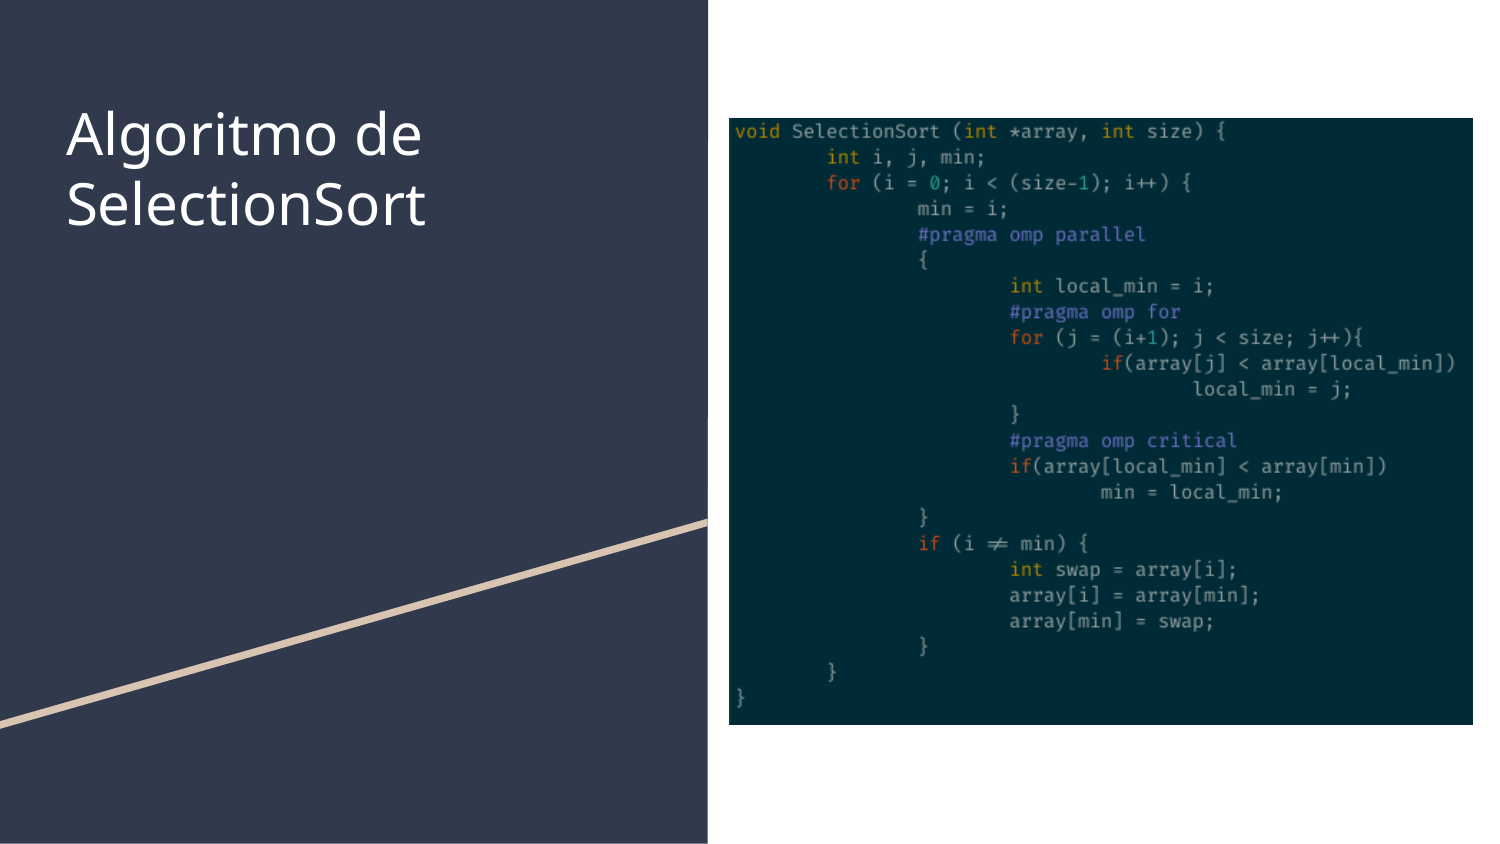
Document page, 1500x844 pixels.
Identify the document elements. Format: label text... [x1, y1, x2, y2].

picture [1093, 173, 1099, 192]
picture [1366, 359, 1374, 370]
picture [931, 535, 940, 550]
picture [1138, 282, 1145, 292]
picture [1023, 178, 1030, 190]
picture [839, 127, 847, 137]
picture [1171, 359, 1179, 369]
picture [1034, 308, 1043, 318]
picture [988, 180, 996, 189]
picture [1345, 334, 1351, 346]
picture [954, 538, 960, 553]
picture [921, 637, 927, 656]
picture [1069, 128, 1076, 142]
picture [1171, 591, 1179, 601]
picture [1068, 282, 1077, 293]
picture [1022, 127, 1030, 138]
picture [955, 153, 960, 163]
picture [1057, 565, 1065, 576]
picture [1137, 226, 1144, 241]
picture [1046, 127, 1054, 137]
picture [1183, 127, 1191, 138]
picture [1080, 565, 1088, 576]
picture [1092, 617, 1099, 627]
picture [988, 538, 1007, 550]
picture [828, 175, 836, 189]
picture [1162, 173, 1168, 190]
picture [1124, 282, 1135, 292]
picture [863, 123, 867, 137]
picture [1160, 436, 1168, 447]
picture [1069, 462, 1077, 472]
picture [1261, 385, 1272, 395]
picture [1286, 462, 1294, 472]
picture [1148, 282, 1156, 292]
picture [1183, 591, 1191, 603]
picture [1080, 230, 1088, 241]
picture [1034, 127, 1043, 137]
picture [1309, 462, 1317, 477]
picture [738, 688, 744, 707]
picture [1160, 123, 1165, 137]
picture [1070, 329, 1076, 346]
picture [966, 535, 973, 550]
picture [886, 174, 893, 189]
picture [1045, 309, 1053, 318]
picture [1034, 617, 1043, 627]
picture [1080, 436, 1087, 447]
picture [1228, 591, 1236, 601]
picture [1011, 277, 1019, 292]
picture [943, 230, 951, 241]
picture [1114, 226, 1121, 241]
picture [1275, 359, 1283, 369]
picture [1103, 226, 1109, 241]
picture [1045, 591, 1053, 601]
picture [1101, 488, 1112, 498]
picture [1080, 282, 1087, 292]
picture [1011, 230, 1043, 245]
picture [931, 175, 940, 190]
picture [1068, 230, 1076, 241]
picture [1137, 591, 1145, 602]
picture [1045, 436, 1053, 447]
picture [1104, 456, 1109, 475]
picture [1022, 565, 1030, 576]
picture [885, 127, 893, 137]
picture [1286, 385, 1294, 395]
picture [931, 230, 940, 245]
picture [1172, 308, 1180, 318]
picture [1240, 462, 1248, 472]
picture [1240, 381, 1247, 396]
picture [1195, 432, 1202, 447]
picture [1011, 329, 1020, 344]
picture [1160, 618, 1168, 628]
picture [1217, 333, 1225, 343]
picture [1115, 488, 1121, 498]
picture [1196, 353, 1200, 372]
picture [1091, 281, 1099, 292]
picture [1045, 462, 1053, 473]
picture [1114, 329, 1120, 346]
picture [1114, 593, 1122, 598]
picture [1092, 463, 1099, 477]
picture [1149, 330, 1156, 344]
picture [1160, 565, 1169, 576]
picture [1423, 359, 1431, 369]
picture [1137, 359, 1145, 370]
picture [1021, 539, 1032, 550]
picture [1057, 332, 1063, 346]
picture [1228, 385, 1236, 396]
picture [1149, 304, 1157, 318]
picture [931, 125, 938, 137]
picture [1206, 385, 1214, 396]
picture [1183, 616, 1191, 628]
picture [1011, 458, 1016, 473]
picture [1183, 173, 1190, 192]
picture [1125, 488, 1133, 498]
picture [1194, 381, 1201, 396]
picture [1263, 333, 1271, 344]
picture [1343, 359, 1362, 369]
picture [1344, 462, 1348, 472]
picture [817, 123, 823, 138]
picture [1057, 436, 1077, 451]
picture [1183, 359, 1191, 371]
picture [1183, 435, 1190, 447]
picture [1114, 355, 1122, 369]
picture [828, 127, 836, 138]
picture [1022, 333, 1031, 344]
picture [1332, 355, 1336, 369]
picture [1057, 127, 1065, 138]
picture [1034, 436, 1043, 447]
picture [1217, 436, 1225, 447]
picture [1218, 591, 1222, 601]
picture [1103, 436, 1134, 451]
picture [1080, 307, 1087, 318]
picture [1297, 462, 1305, 473]
picture [1239, 488, 1249, 498]
picture [1170, 617, 1181, 627]
picture [908, 181, 916, 186]
picture [918, 204, 929, 215]
picture [839, 178, 848, 190]
picture [1137, 334, 1145, 343]
picture [1023, 458, 1031, 472]
picture [1194, 617, 1203, 631]
picture [1436, 353, 1441, 372]
picture [1412, 359, 1417, 369]
picture [1034, 563, 1042, 577]
picture [1022, 436, 1031, 451]
picture [1322, 456, 1326, 475]
picture [1103, 617, 1110, 627]
picture [839, 153, 847, 163]
picture [1126, 174, 1133, 189]
picture [1057, 307, 1077, 322]
picture [1035, 174, 1042, 189]
picture [909, 153, 915, 168]
picture [919, 227, 928, 240]
picture [1206, 561, 1213, 576]
picture [1160, 591, 1169, 601]
picture [1218, 121, 1224, 140]
picture [1137, 565, 1145, 576]
picture [1194, 488, 1202, 498]
picture [1034, 591, 1043, 601]
picture [1070, 585, 1075, 604]
picture [1195, 458, 1199, 472]
picture [1137, 462, 1145, 472]
picture [1322, 353, 1326, 372]
picture [1080, 534, 1087, 553]
picture [1242, 585, 1246, 604]
picture [874, 127, 882, 138]
picture [874, 177, 880, 192]
picture [1114, 127, 1122, 137]
picture [942, 204, 950, 215]
picture [1116, 611, 1120, 630]
picture [1126, 329, 1133, 344]
picture [1149, 565, 1157, 576]
picture [1219, 456, 1223, 475]
picture [794, 124, 802, 137]
picture [1194, 329, 1201, 348]
picture [1333, 385, 1339, 399]
picture [748, 127, 757, 138]
picture [1057, 462, 1066, 472]
picture [1172, 484, 1177, 499]
picture [1011, 616, 1019, 627]
picture [931, 200, 939, 215]
picture [1263, 488, 1271, 498]
picture [1057, 180, 1065, 189]
picture [921, 508, 927, 527]
picture [1309, 359, 1317, 374]
picture [1137, 179, 1156, 187]
picture [1263, 359, 1271, 370]
picture [1103, 354, 1108, 369]
picture [1355, 327, 1361, 346]
picture [1148, 462, 1156, 473]
picture [1367, 456, 1372, 475]
picture [1126, 354, 1132, 372]
picture [908, 127, 917, 137]
picture [1114, 458, 1120, 473]
picture [1125, 462, 1134, 472]
picture [1148, 436, 1156, 447]
picture [1057, 278, 1064, 293]
picture [851, 151, 859, 165]
picture [1330, 462, 1341, 472]
picture [1045, 618, 1053, 627]
picture [1125, 230, 1133, 241]
picture [966, 174, 973, 189]
picture [1103, 307, 1134, 322]
picture [1067, 565, 1078, 576]
picture [1162, 328, 1168, 346]
picture [1274, 333, 1282, 344]
picture [851, 179, 860, 189]
picture [920, 250, 926, 269]
picture [1263, 462, 1271, 473]
picture [1228, 432, 1236, 447]
picture [1181, 462, 1192, 472]
picture [1011, 434, 1020, 447]
picture [1045, 539, 1053, 550]
picture [1206, 462, 1213, 472]
picture [1297, 359, 1305, 369]
picture [1149, 359, 1157, 369]
picture [1204, 591, 1215, 601]
picture [1149, 591, 1157, 601]
picture [989, 200, 996, 215]
picture [1160, 359, 1169, 369]
picture [920, 127, 928, 137]
picture [1093, 585, 1098, 604]
picture [1195, 282, 1202, 292]
picture [1171, 284, 1179, 289]
picture [1240, 339, 1248, 344]
picture [954, 122, 960, 140]
picture [1219, 353, 1223, 372]
picture [1091, 565, 1100, 580]
picture [1275, 462, 1283, 472]
picture [1080, 462, 1088, 473]
picture [828, 153, 835, 163]
picture [1399, 359, 1409, 369]
picture [1034, 333, 1043, 344]
picture [1171, 565, 1179, 576]
picture [1081, 591, 1085, 601]
picture [1196, 122, 1202, 140]
picture [829, 662, 835, 681]
picture [1011, 174, 1017, 192]
picture [1172, 432, 1179, 447]
picture [1379, 457, 1385, 475]
picture [954, 230, 962, 241]
picture [1183, 488, 1191, 499]
picture [920, 535, 927, 550]
picture [1011, 127, 1020, 136]
picture [1206, 488, 1213, 499]
picture [1034, 457, 1040, 475]
picture [1057, 230, 1066, 245]
picture [1378, 355, 1383, 370]
picture [851, 125, 858, 138]
picture [1196, 585, 1200, 604]
picture [1148, 127, 1156, 137]
picture [1253, 488, 1258, 498]
picture [736, 127, 745, 138]
picture [1078, 617, 1089, 627]
title Algoritmo de SelectionSort [51, 82, 660, 494]
picture [1172, 127, 1179, 137]
picture [805, 127, 813, 138]
picture [1057, 617, 1065, 631]
picture [897, 124, 905, 137]
picture [771, 123, 779, 138]
picture [1206, 436, 1213, 447]
picture [1137, 619, 1145, 624]
picture [1275, 385, 1282, 395]
picture [1022, 308, 1031, 322]
picture [1217, 484, 1223, 499]
picture [1011, 591, 1019, 601]
picture [1070, 611, 1075, 630]
picture [965, 122, 973, 138]
picture [1022, 281, 1030, 292]
picture [1011, 561, 1019, 576]
picture [1219, 559, 1223, 578]
picture [1045, 184, 1053, 189]
picture [965, 153, 973, 163]
picture [1057, 591, 1065, 603]
picture [1240, 333, 1247, 339]
picture [988, 125, 996, 139]
picture [1034, 280, 1042, 293]
picture [1010, 305, 1019, 318]
picture [1103, 278, 1110, 293]
picture [965, 230, 996, 245]
picture [1013, 405, 1019, 424]
picture [1217, 385, 1225, 395]
picture [941, 153, 952, 163]
picture [1286, 359, 1295, 369]
picture [1080, 176, 1087, 189]
picture [1320, 333, 1339, 342]
picture [1160, 458, 1166, 473]
picture [1183, 565, 1191, 580]
picture [1034, 535, 1042, 550]
picture [1091, 230, 1099, 241]
picture [1207, 359, 1213, 372]
picture [1059, 534, 1065, 553]
picture [1160, 309, 1168, 318]
picture [1023, 591, 1031, 601]
picture [1354, 462, 1362, 472]
picture [1103, 122, 1110, 138]
picture [759, 122, 767, 138]
picture [977, 127, 985, 138]
picture [1252, 329, 1259, 344]
picture [1023, 617, 1031, 627]
picture [875, 153, 879, 163]
picture [1196, 559, 1200, 578]
picture [1240, 359, 1247, 366]
picture [1310, 329, 1316, 346]
picture [1125, 125, 1133, 139]
